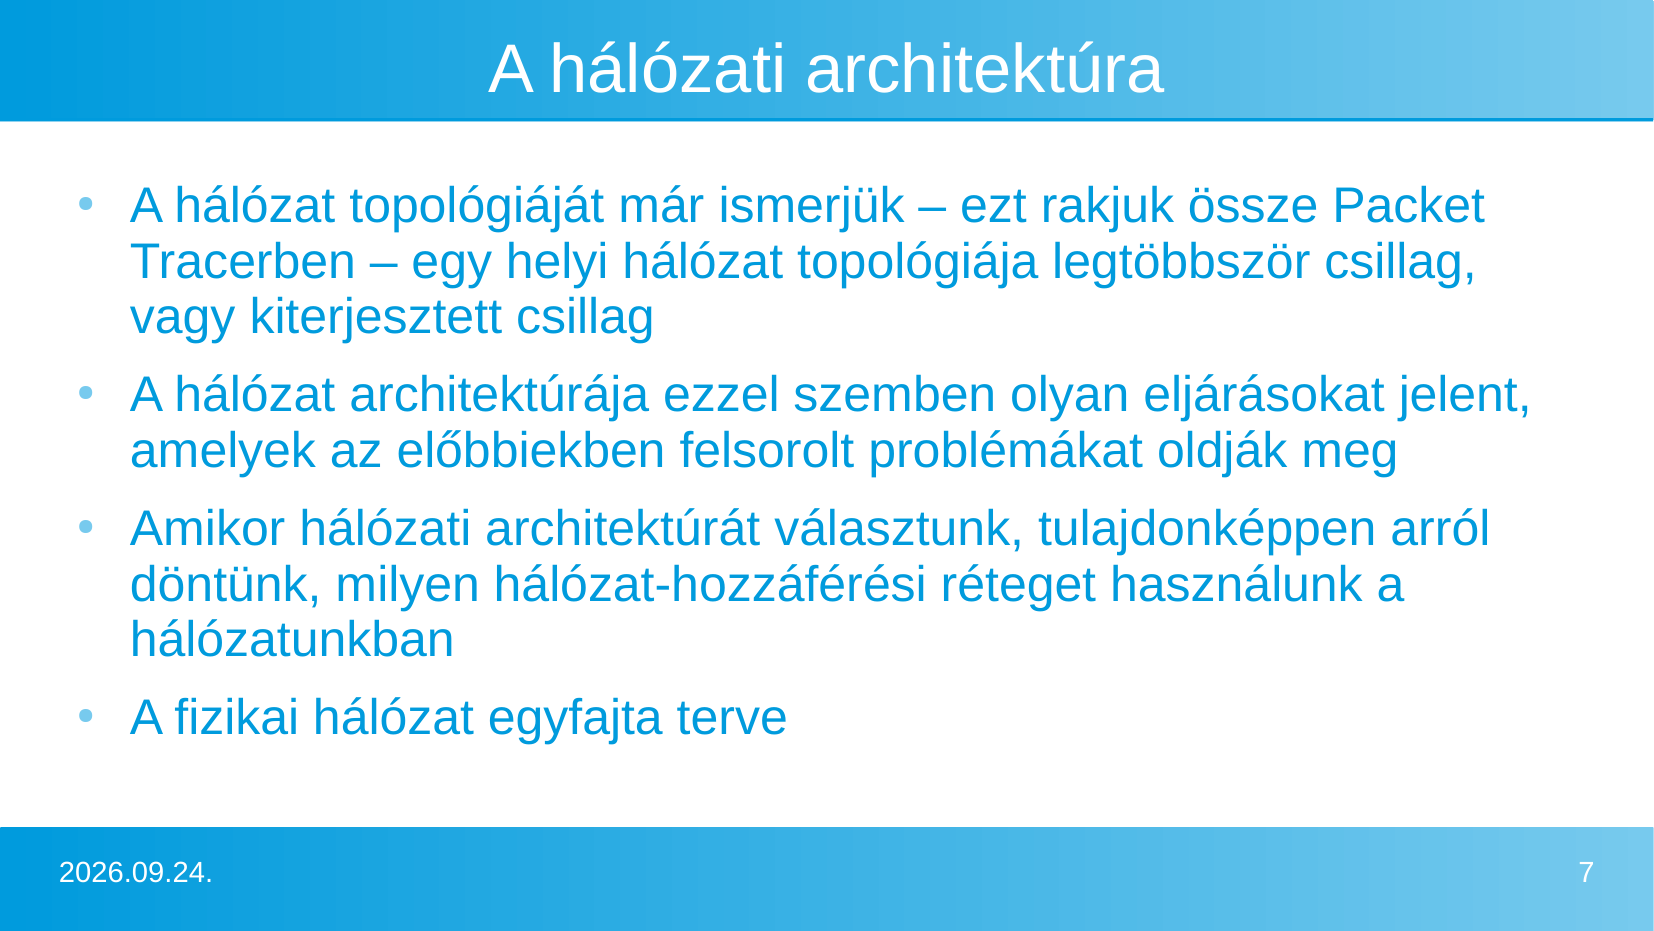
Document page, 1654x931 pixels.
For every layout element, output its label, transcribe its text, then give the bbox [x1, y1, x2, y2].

title A hálózati architektúra [59, 29, 1595, 108]
list A hálózat topológiáját már ismerjük – ezt rakjuk össze Packet Tracerben – egy helyi hálózat topológiája legtöbbször csillag, vagy kiterjesztett csillag A hálózat architektúrája ezzel szemben olyan eljárásokat jelent, amelyek az előbbiekben felsorolt problémákat oldják meg Amikor hálózati architektúrát választunk, tulajdonképpen arról döntünk, milyen hálózat-hozzáférési réteget használunk a hálózatunkban A fizikai hálózat egyfajta terve [59, 177, 1595, 768]
